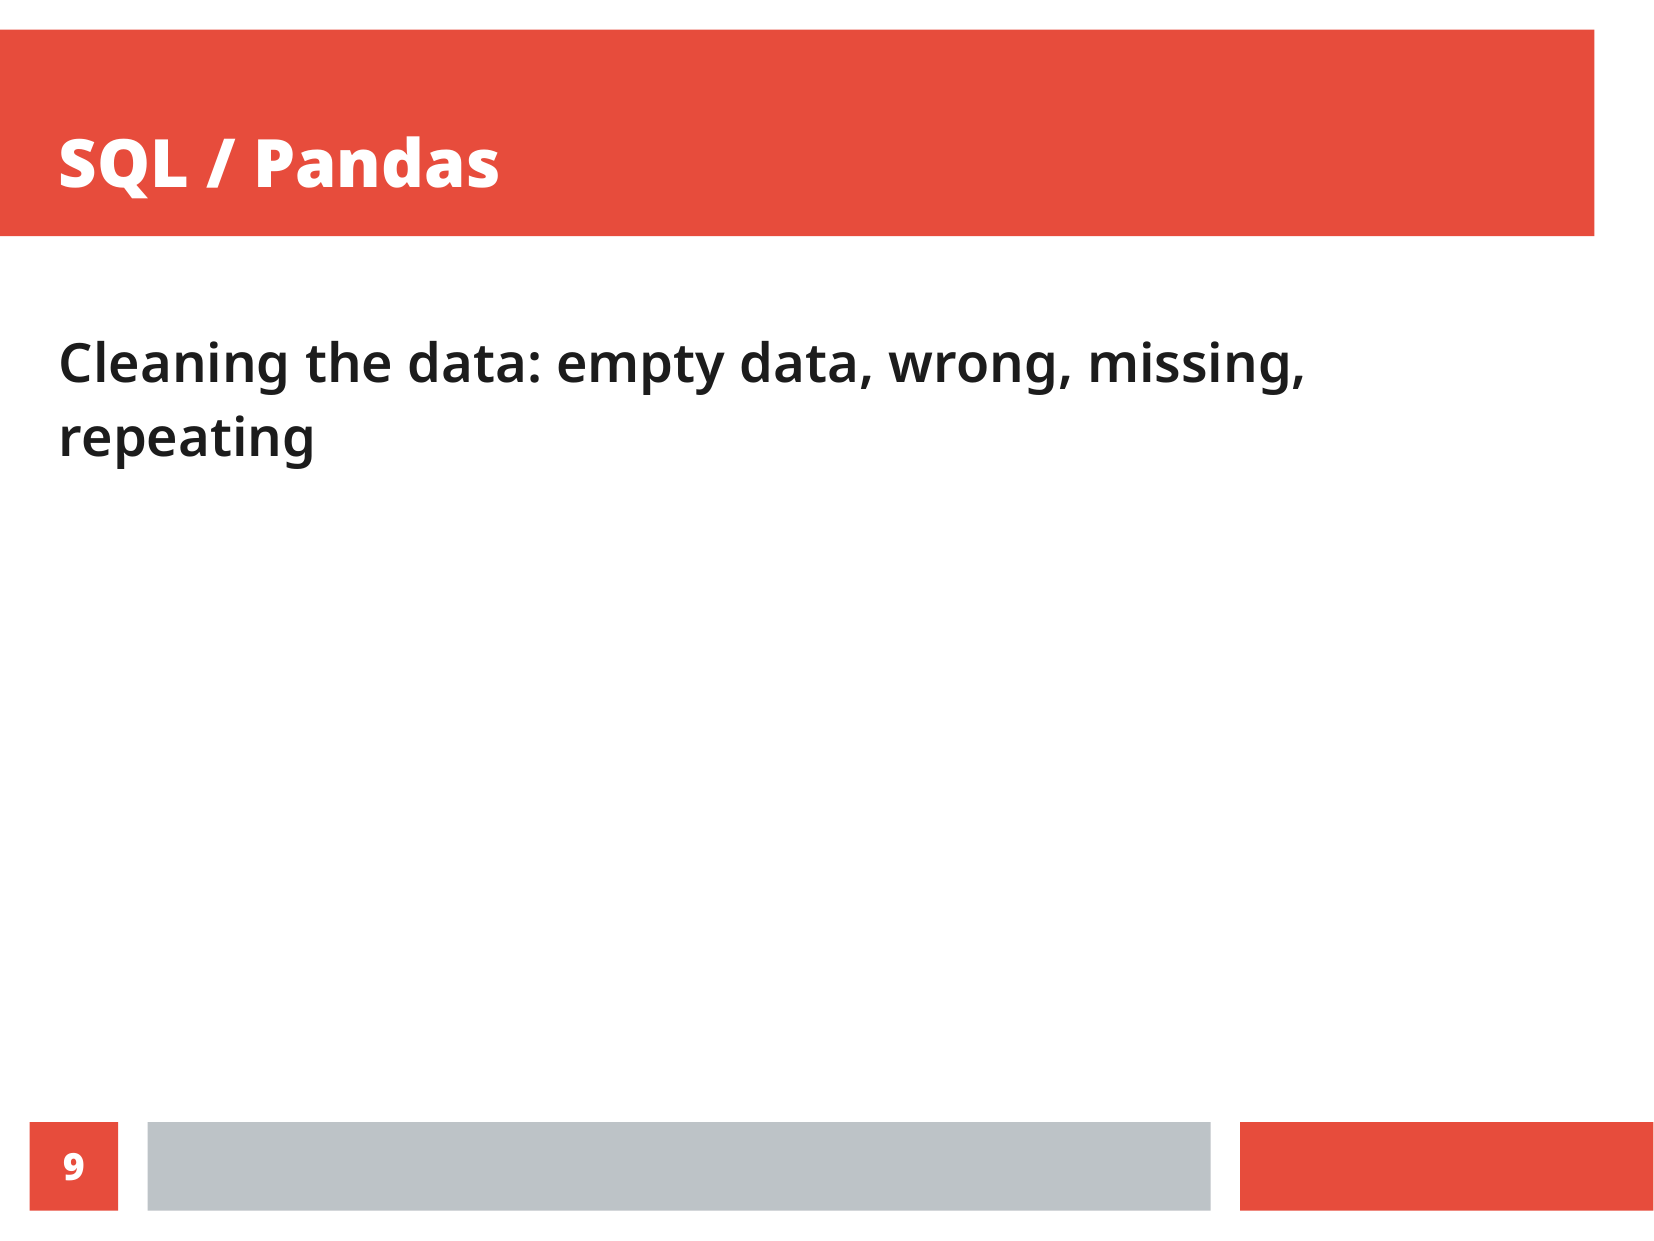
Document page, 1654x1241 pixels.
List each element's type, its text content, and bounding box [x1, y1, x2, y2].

list Cleaning the data: empty data, wrong, missing, repeating [59, 324, 1565, 1093]
title SQL / Pandas [59, 59, 1595, 207]
